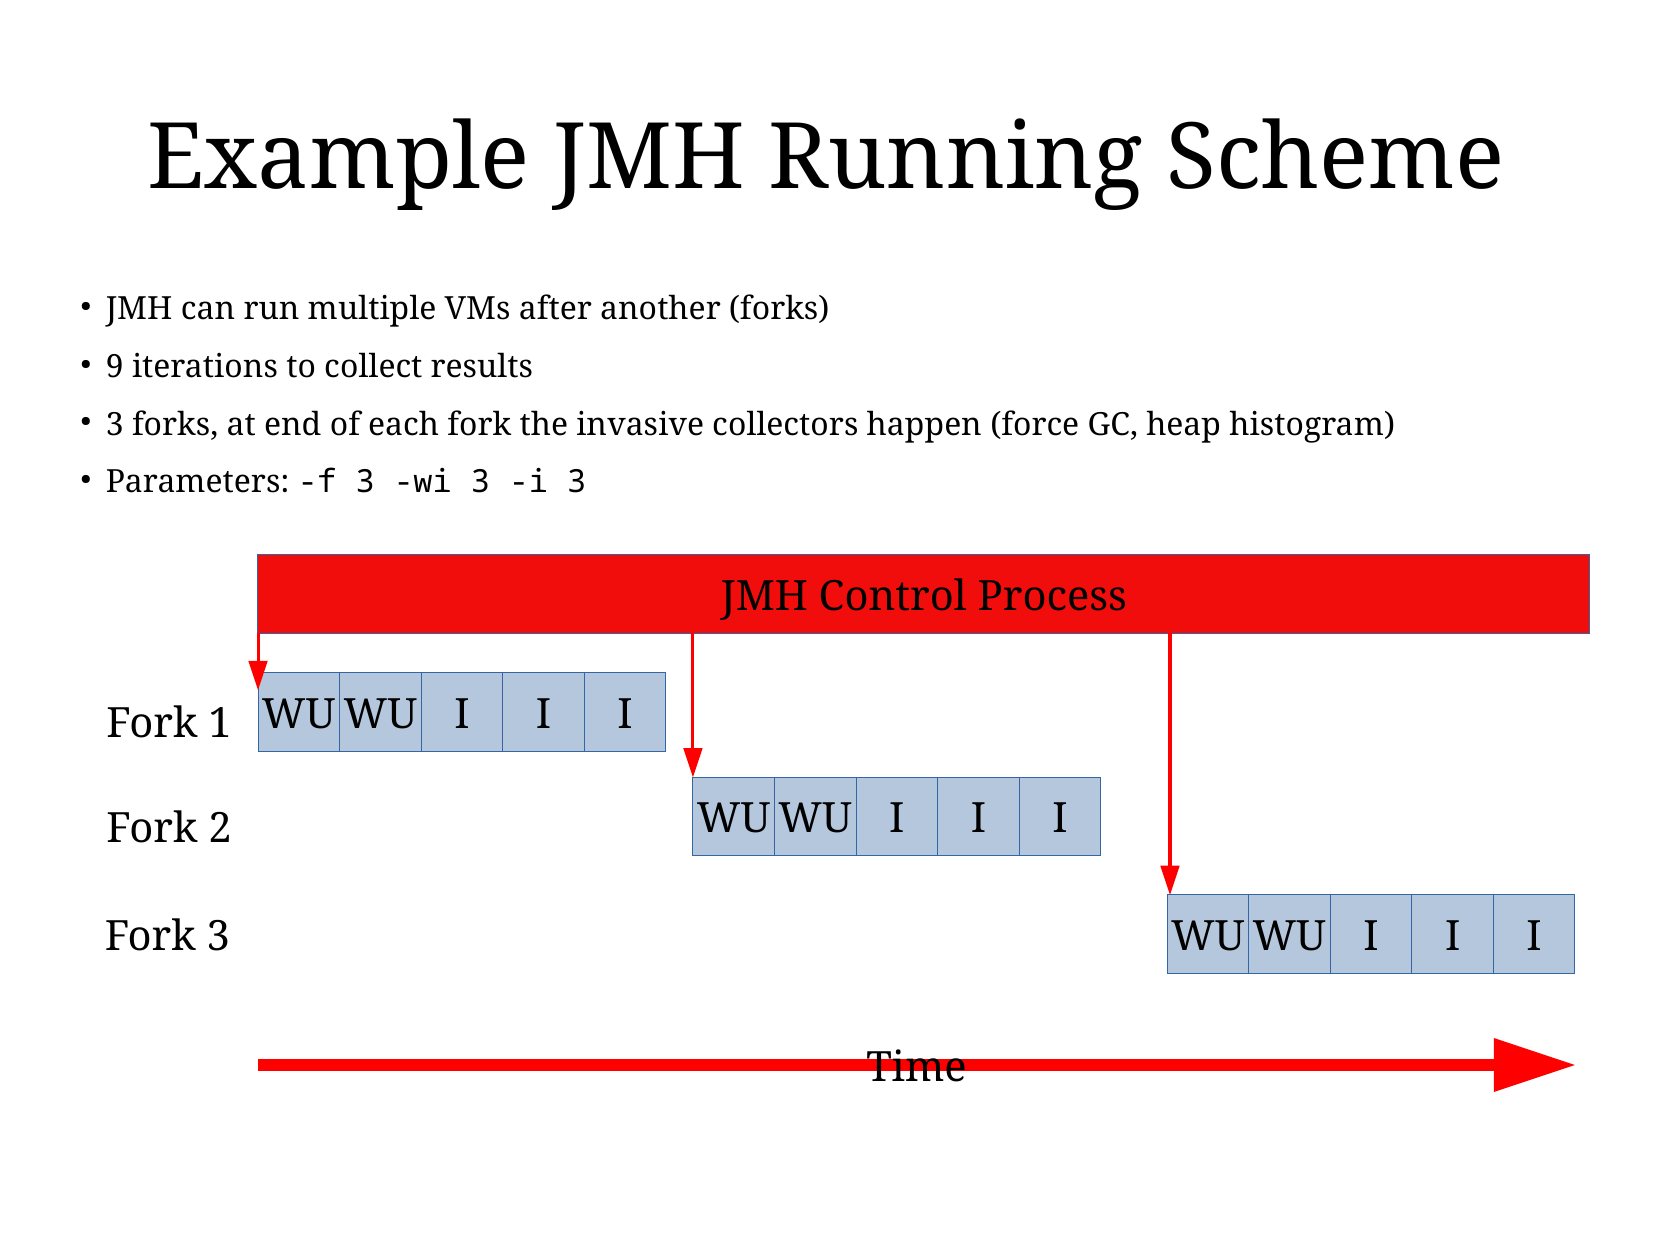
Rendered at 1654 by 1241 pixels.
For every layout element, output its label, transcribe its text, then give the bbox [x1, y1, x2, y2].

text_box I [856, 777, 937, 856]
text_box I [502, 672, 584, 752]
text_box WU [258, 672, 339, 752]
list JMH can run multiple VMs after another (forks) 9 iterations to collect results 3 forks, at end of each fork the invasive collectors happen (force GC, heap histogram) Parameters: -f 3 -wi 3 -i 3 [71, 285, 1561, 511]
text_box WU [339, 672, 421, 752]
text_box Fork 3 [90, 897, 247, 1027]
text_box I [584, 672, 666, 752]
text_box I [937, 777, 1019, 856]
title Example JMH Running Scheme [82, 49, 1571, 257]
text_box I [1493, 894, 1575, 974]
text_box I [421, 672, 502, 752]
text_box WU [692, 777, 774, 856]
text_box I [1411, 894, 1493, 974]
text_box Fork 1 [91, 685, 248, 790]
text_box WU [1248, 894, 1330, 974]
text_box I [1330, 894, 1411, 974]
text_box I [1019, 777, 1101, 856]
text_box WU [774, 777, 856, 856]
text_box Fork 2 [91, 790, 248, 919]
text_box JMH Control Process [257, 554, 1590, 634]
text_box WU [1167, 894, 1248, 974]
